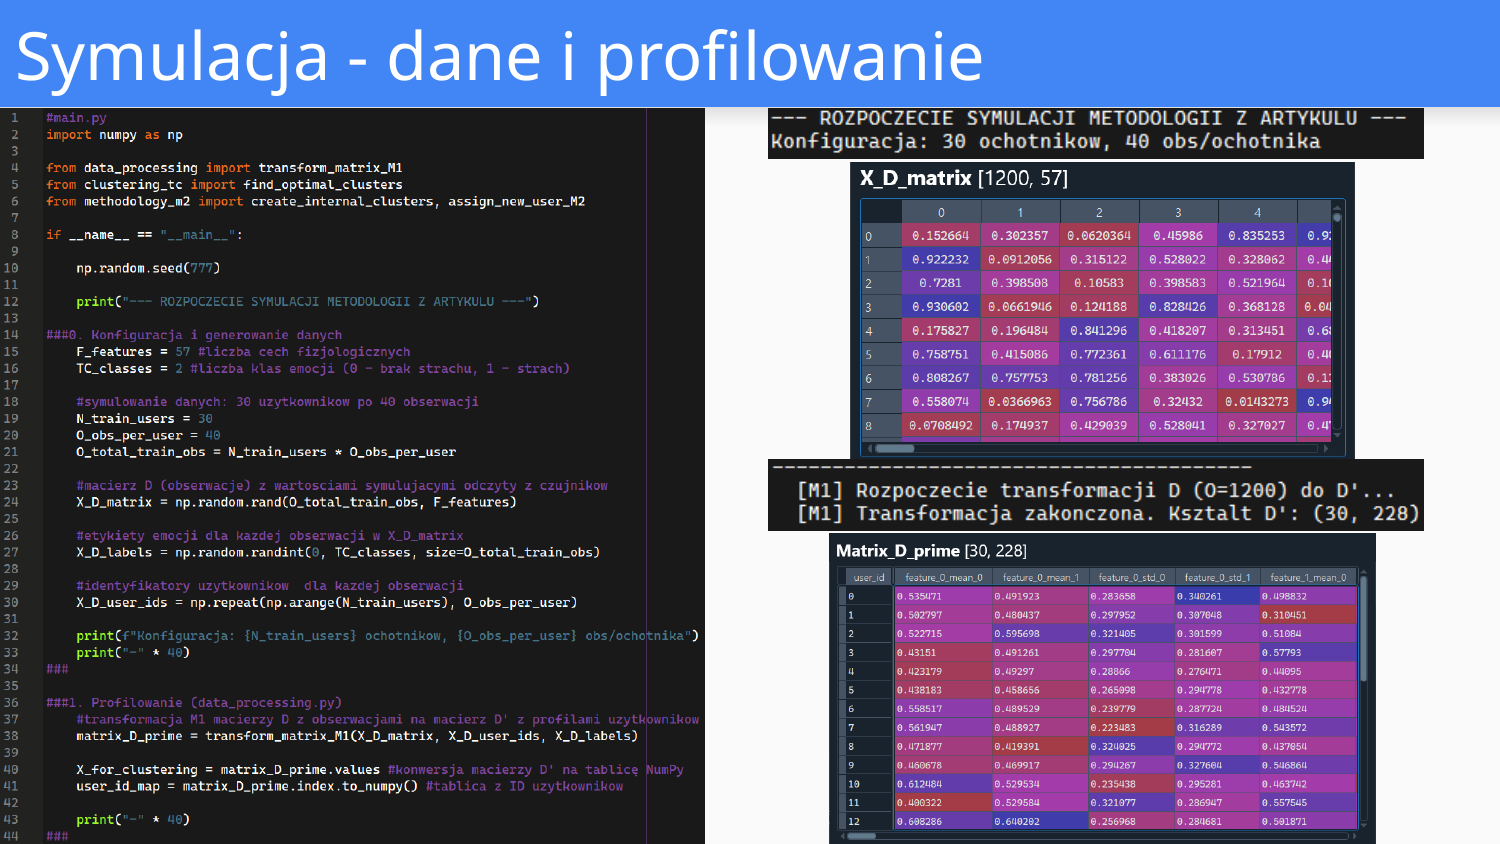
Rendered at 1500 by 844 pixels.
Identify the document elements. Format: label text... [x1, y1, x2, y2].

picture [829, 533, 1376, 844]
title Symulacja - dane i profilowanie [0, 0, 1500, 109]
picture [768, 162, 1424, 531]
picture [0, 108, 705, 844]
picture [768, 108, 1424, 159]
